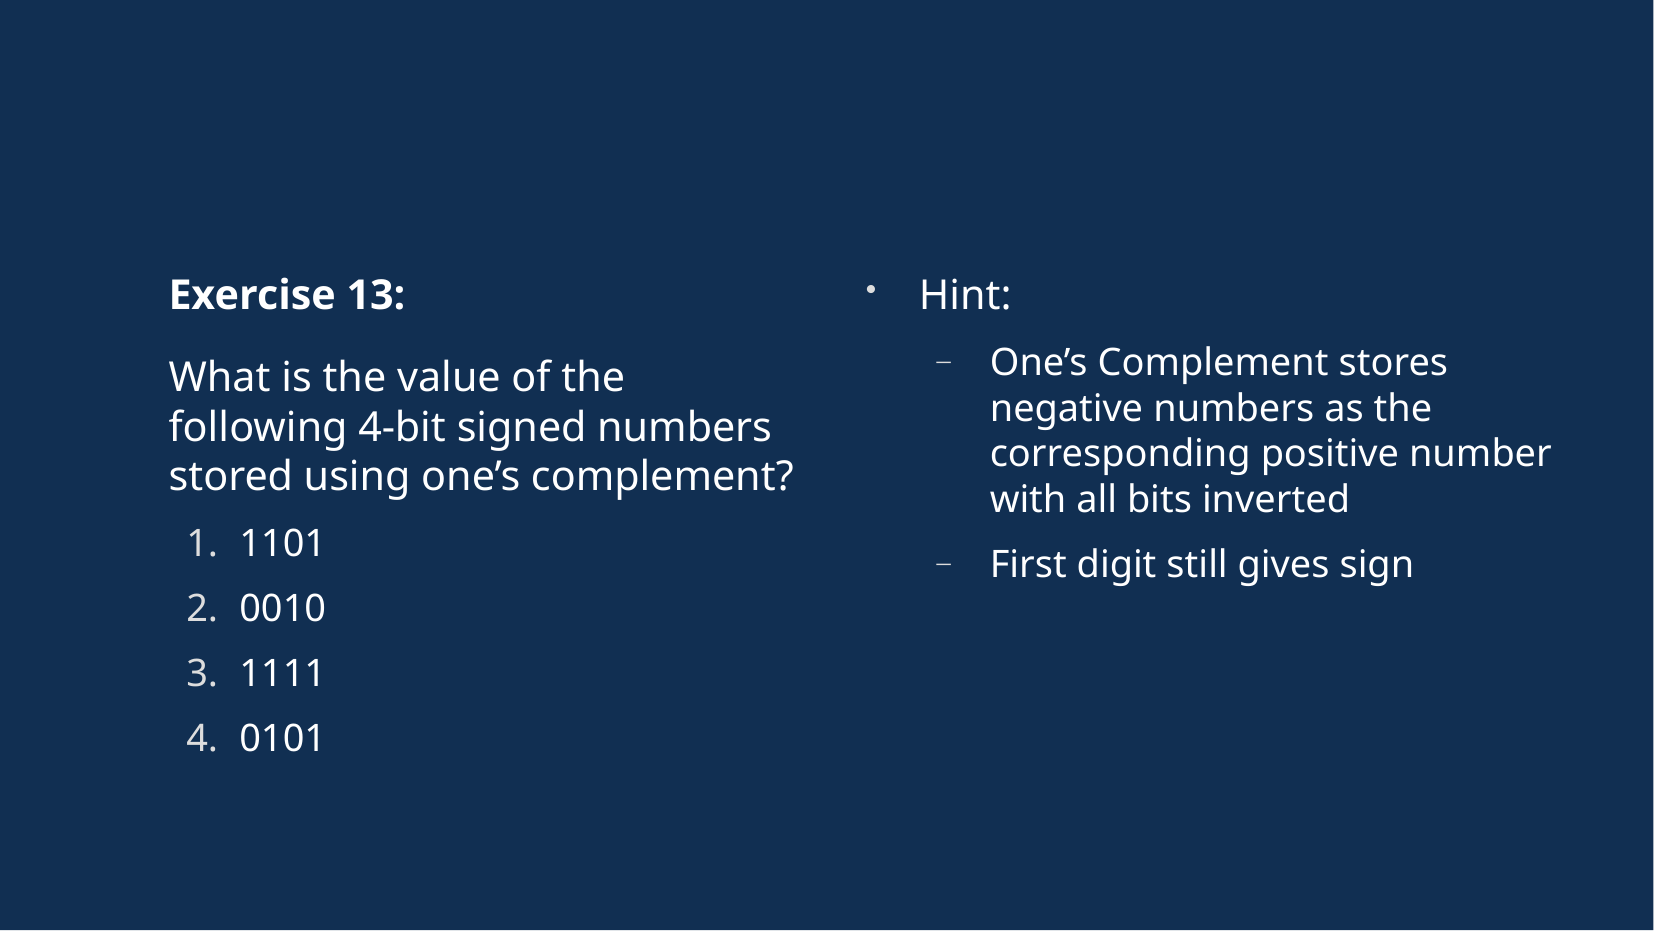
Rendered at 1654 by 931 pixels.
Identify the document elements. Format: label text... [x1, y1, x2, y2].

list Exercise 13: What is the value of the following 4-bit signed numbers stored using one’s complement? 1101 0010 1111 0101 [97, 268, 813, 806]
list Hint: One’s Complement stores negative numbers as the corresponding positive number with all bits inverted First digit still gives sign [848, 268, 1563, 806]
